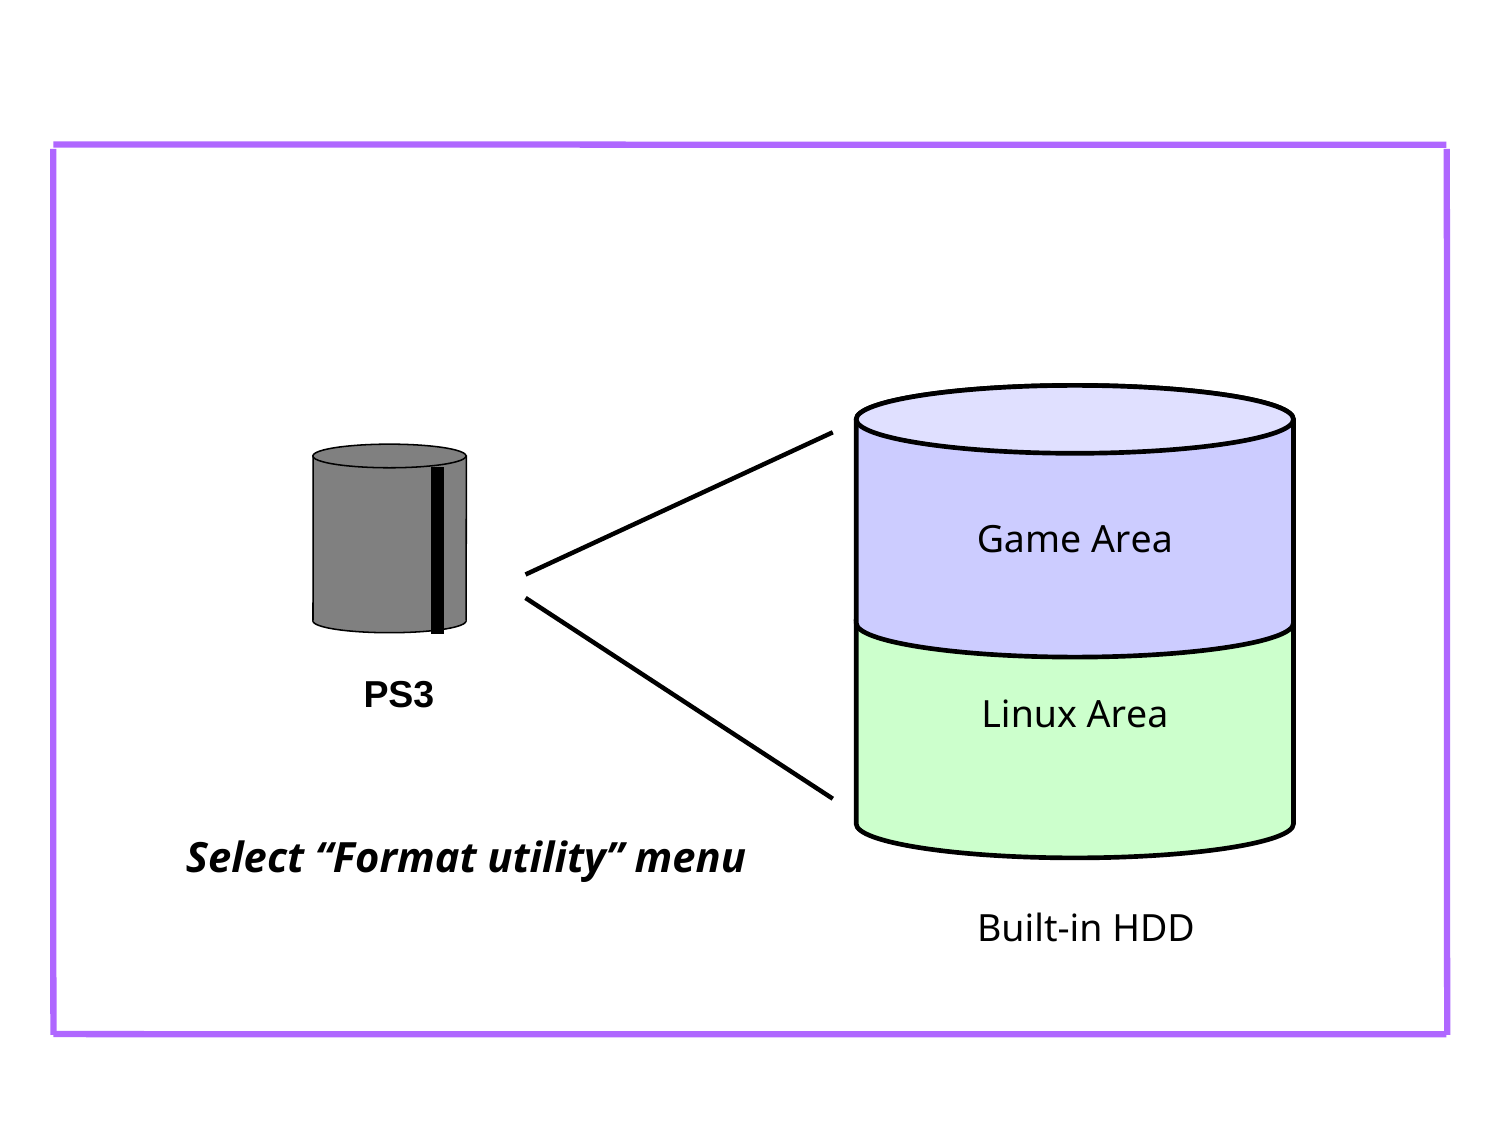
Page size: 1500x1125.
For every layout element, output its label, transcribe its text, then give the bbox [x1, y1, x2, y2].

text_box PS3 [348, 668, 450, 724]
text_box Linux Area [856, 625, 1294, 858]
text_box Select “Format utility” menu [171, 822, 821, 891]
text_box Game Area [856, 421, 1294, 658]
text_box Built-in HDD [962, 893, 1211, 961]
text_box [312, 444, 467, 634]
